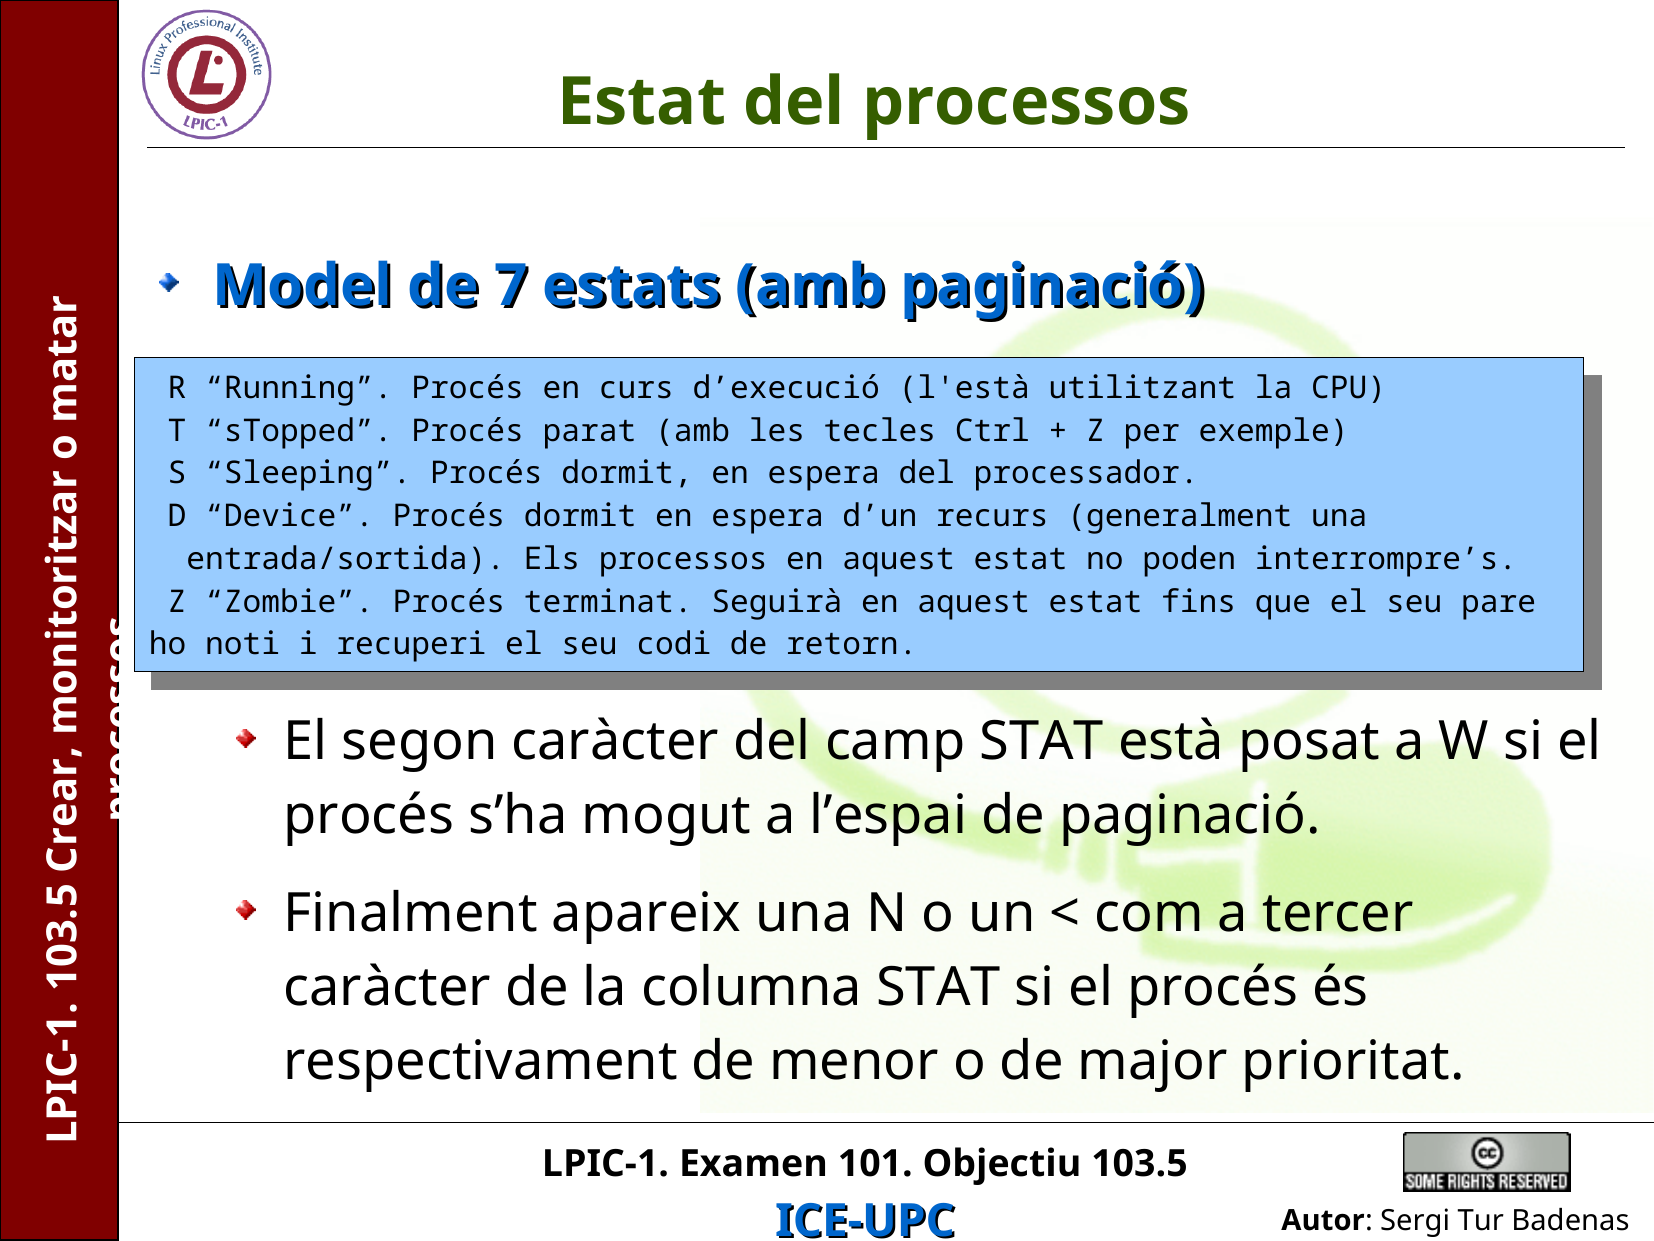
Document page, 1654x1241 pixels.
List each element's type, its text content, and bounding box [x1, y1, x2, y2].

picture [1403, 1159, 1571, 1192]
picture [135, 5, 277, 55]
title Estat del processos [129, 55, 1619, 142]
text_box R “Running”. Procés en curs d’execució (l'està utilitzant la CPU) T “sTopped”. Procés parat (amb les tecles Ctrl + Z per exemple) S “Sleeping”. Procés dormit, en espera del processador. D “Device”. Procés dormit en espera d’un recurs (generalment una entrada/sortida). Els processos en aquest estat no poden interrompre’s. Z “Zombie”. Procés terminat. Seguirà en aquest estat fins que el seu pare ho noti i recuperi el seu codi de retorn. [134, 357, 1584, 645]
list Model de 7 estats (amb paginació) El segon caràcter del camp STAT està posat a W si el procés s’ha mogut a l’espai de paginació. Finalment apareix una N o un < com a tercer caràcter de la columna STAT si el procés és respectivament de menor o de major prioritat. [141, 242, 1630, 1159]
picture [700, 217, 1654, 1113]
